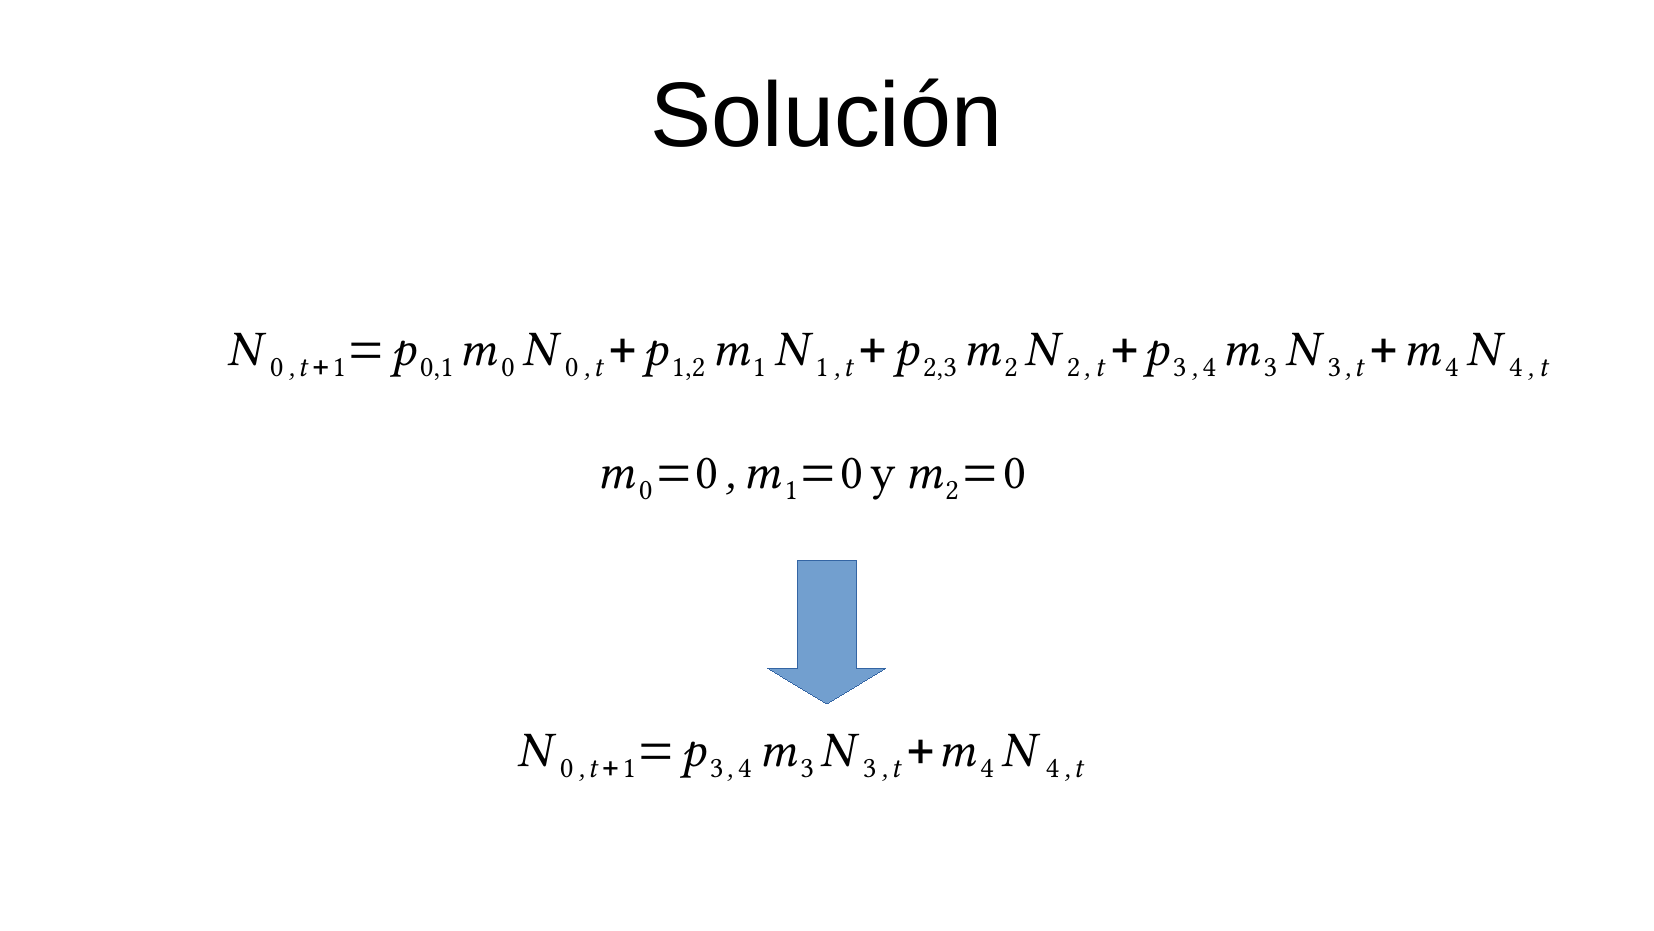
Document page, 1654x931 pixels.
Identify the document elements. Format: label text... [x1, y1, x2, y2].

title Solución [82, 37, 1571, 193]
chart [219, 320, 1557, 384]
chart [590, 442, 1032, 507]
text_box [767, 560, 886, 704]
chart [509, 721, 1093, 786]
